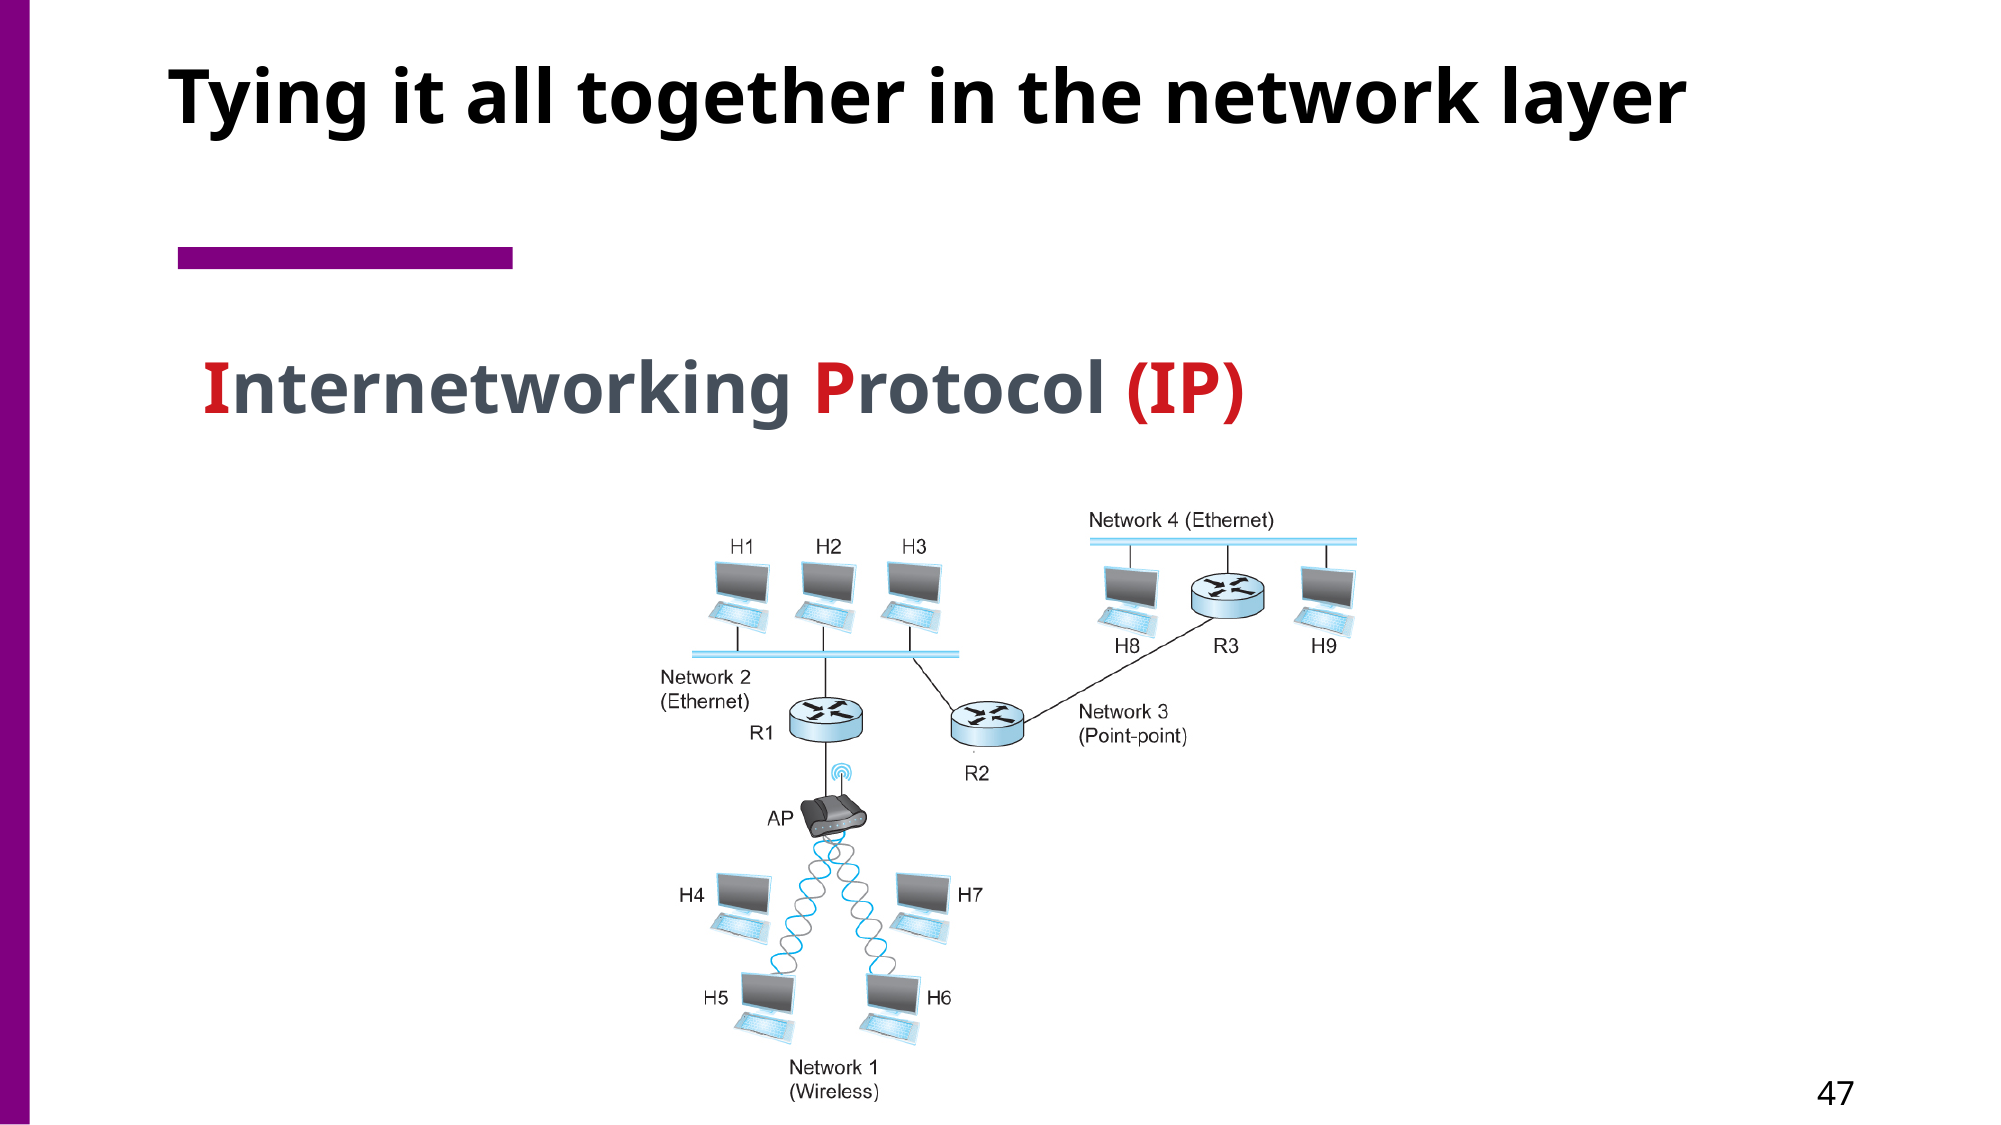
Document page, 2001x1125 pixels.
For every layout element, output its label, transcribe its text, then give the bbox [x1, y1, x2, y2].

title Tying it all together in the network layer [116, 14, 1817, 174]
text_box Internetworking Protocol (IP) [188, 329, 1306, 510]
picture [660, 509, 1357, 1102]
